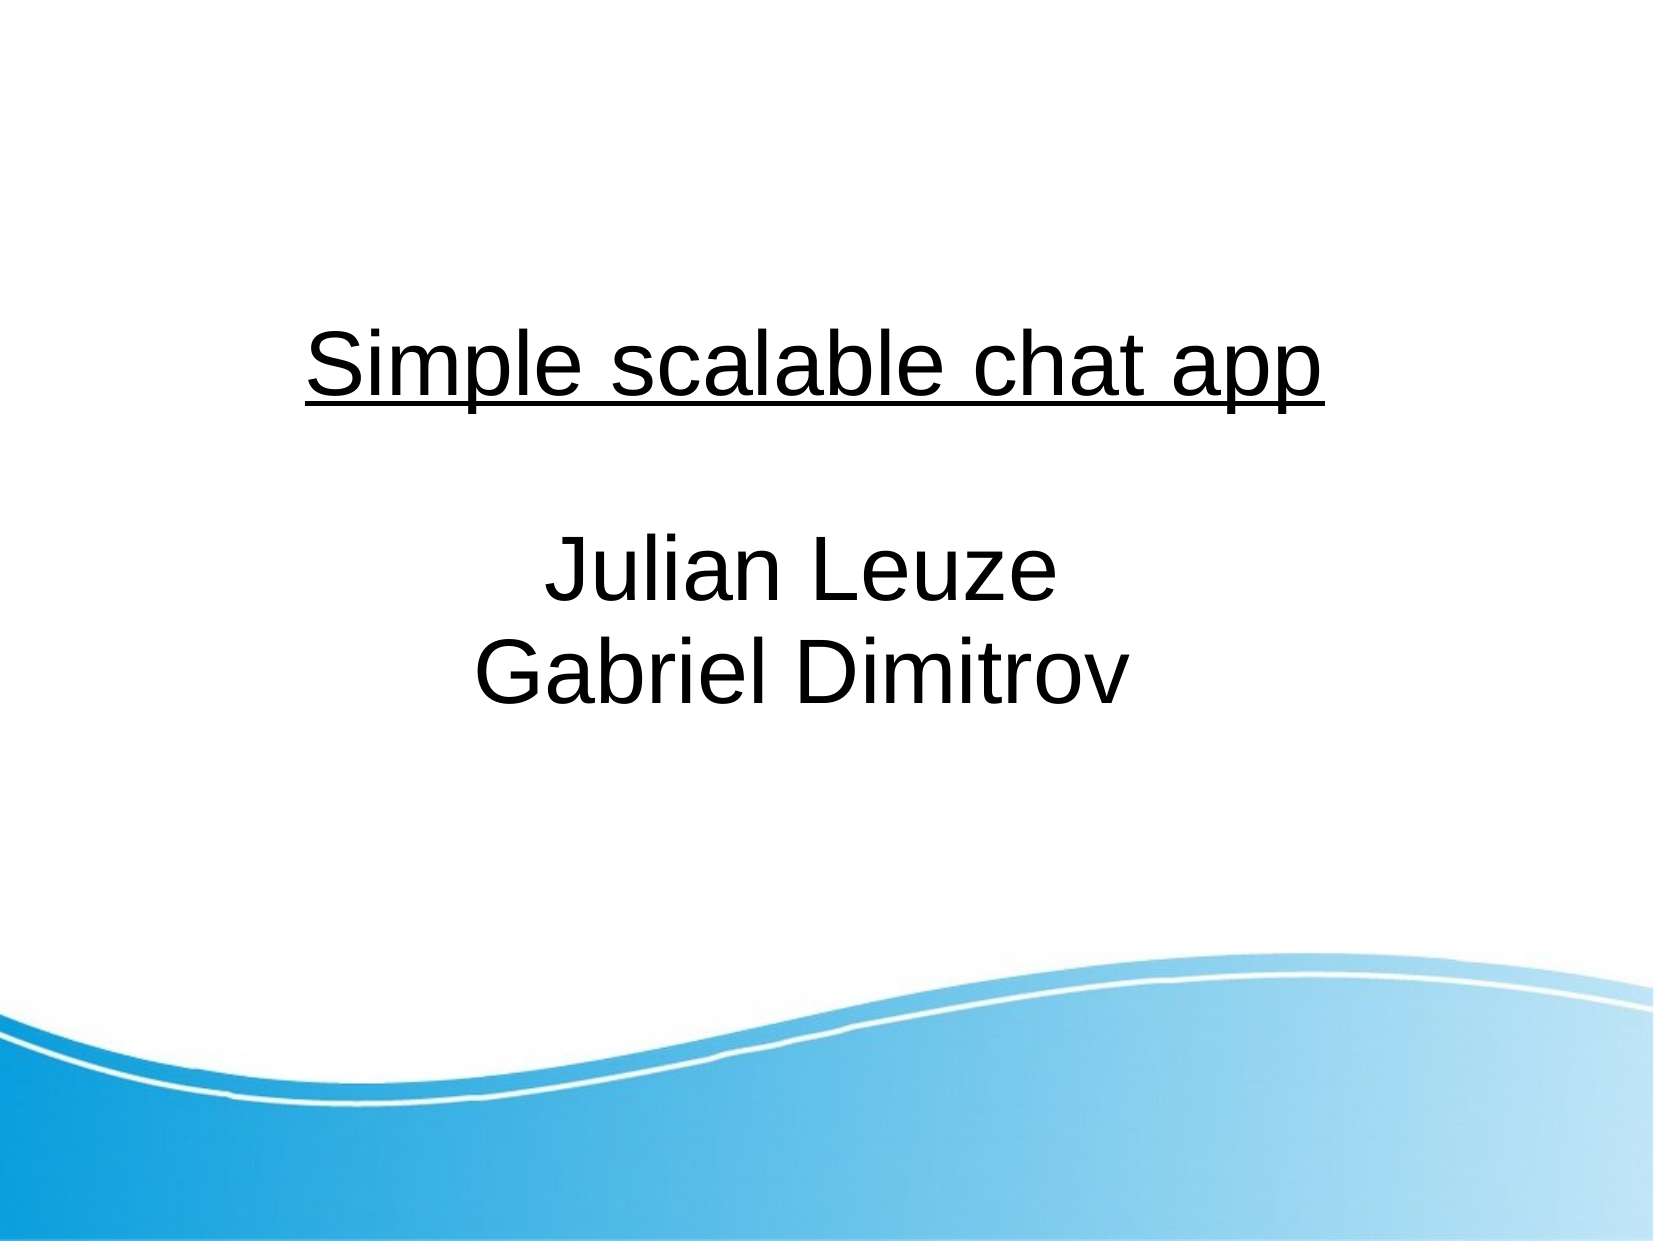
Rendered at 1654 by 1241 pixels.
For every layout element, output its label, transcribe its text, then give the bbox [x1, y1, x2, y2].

title Simple scalable chat app Julian Leuze Gabriel Dimitrov [70, 312, 1559, 723]
picture [0, 952, 1654, 1241]
